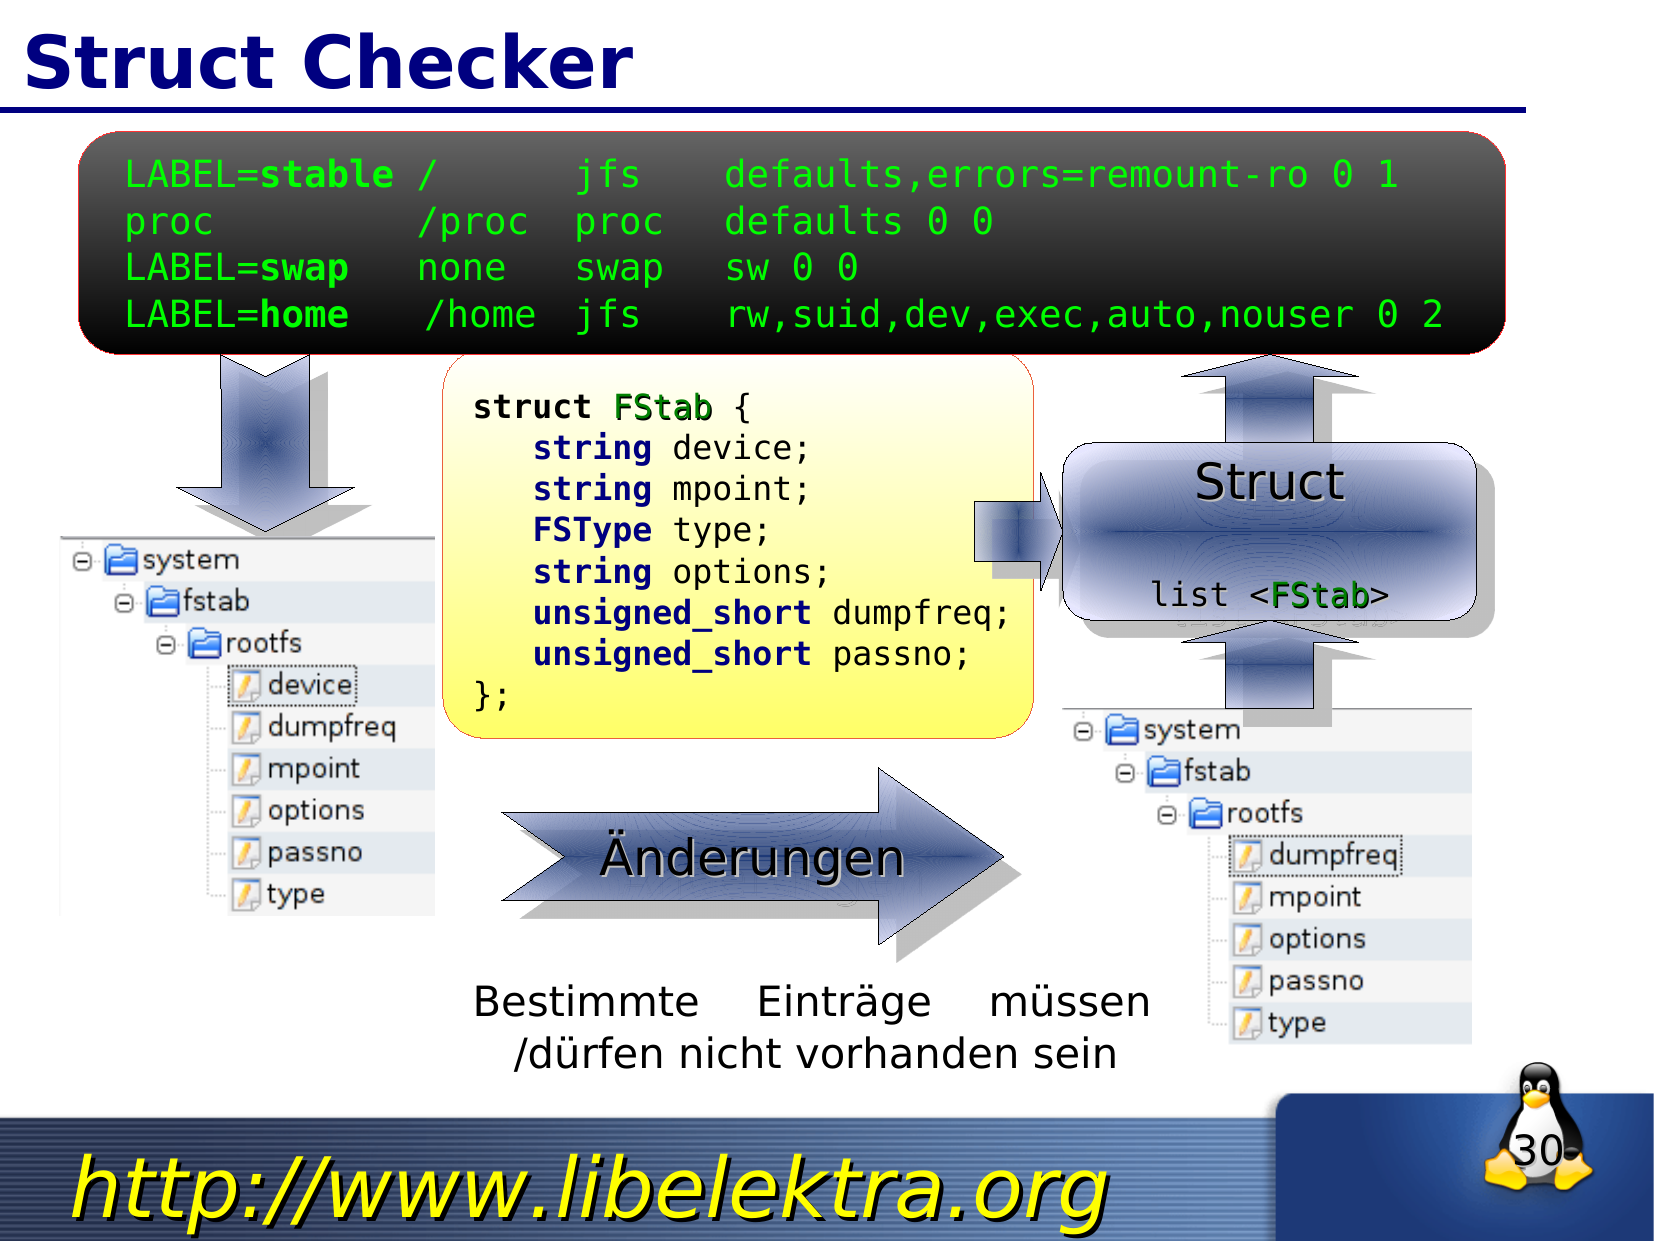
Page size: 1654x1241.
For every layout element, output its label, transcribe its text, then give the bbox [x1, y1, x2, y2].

text_box Änderungen [501, 767, 1004, 945]
text_box <Nummer> [1312, 1122, 1565, 1178]
picture [1062, 708, 1472, 1051]
text_box struct FStab { string device; string mpoint; FSType type; string options; unsigned_short dumpfreq; unsigned_short passno; }; [472, 385, 1034, 712]
text_box [1034, 472, 1062, 591]
text_box Bestimmte Einträge müssen /dürfen nicht vorhanden sein [472, 974, 1152, 1093]
text_box [78, 131, 1506, 739]
text_box Struct list <FStab> [1062, 442, 1477, 621]
text_box Struct Checker [22, 14, 1611, 111]
text_box [1181, 620, 1359, 709]
picture [0, 1061, 1654, 1241]
text_box LABEL=stable / jfs defaults,errors=remount-ro 0 1 proc /proc proc defaults 0 0 LABEL=swap none swap sw 0 0 LABEL=home /home jfs rw,suid,dev,exec,auto,nouser 0 2 [124, 151, 1460, 335]
picture [59, 536, 435, 916]
